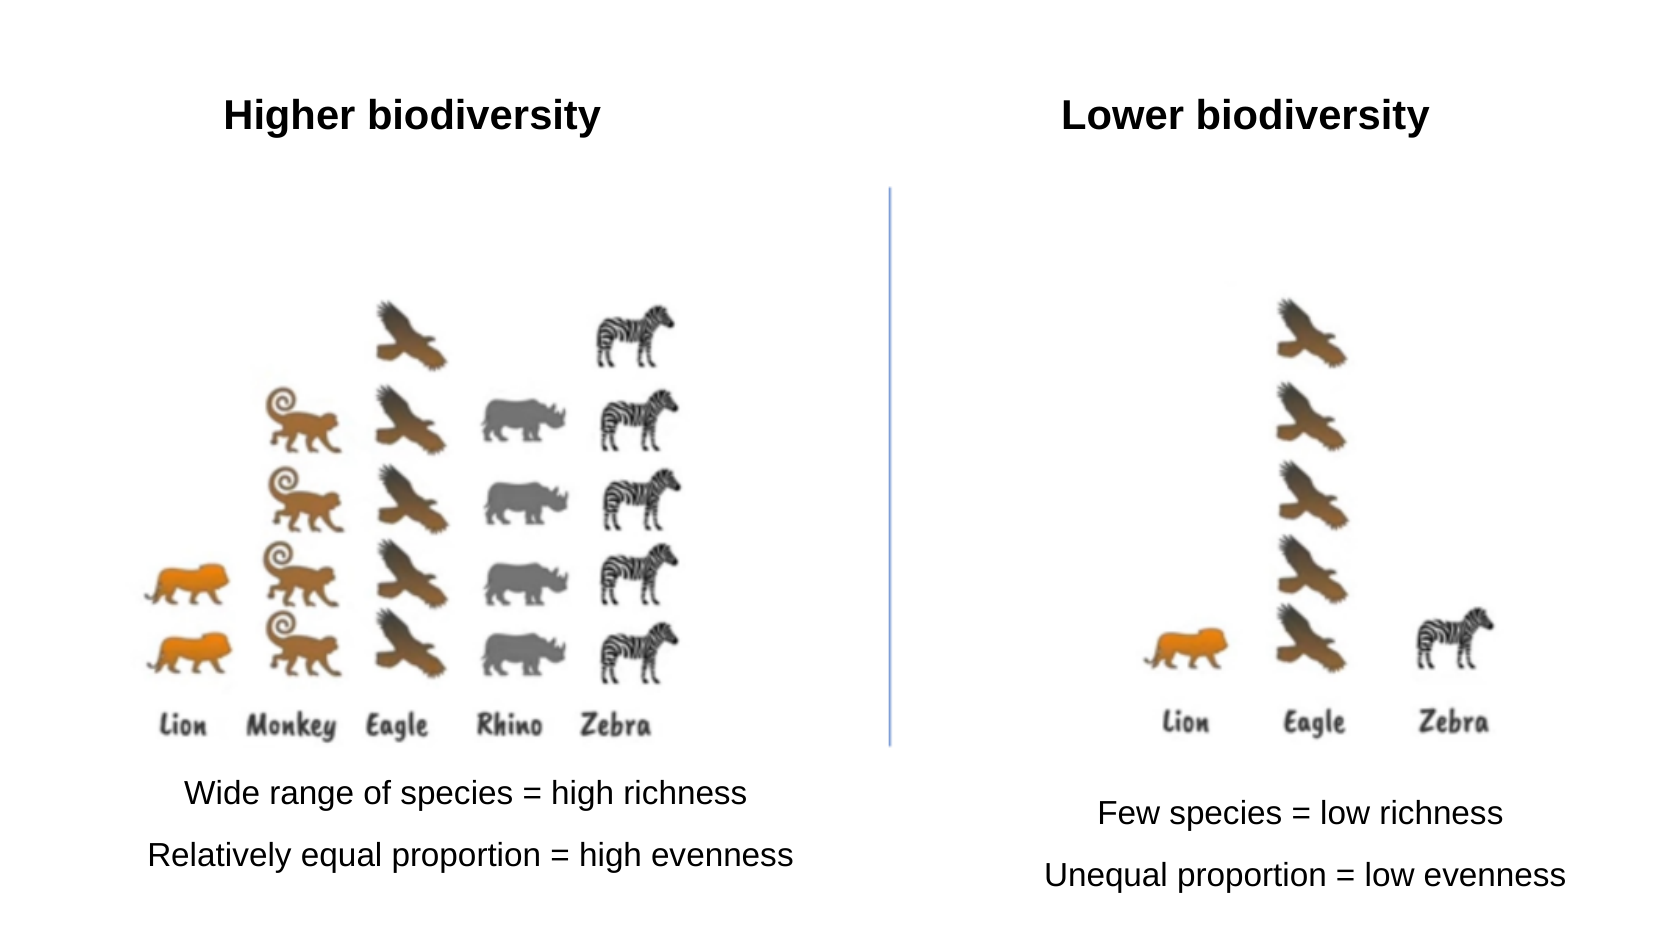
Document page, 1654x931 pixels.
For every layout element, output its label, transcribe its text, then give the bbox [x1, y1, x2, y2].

text_box Wide range of species = high richness Relatively equal proportion = high evenness [75, 767, 867, 881]
picture [103, 160, 1547, 768]
title Higher biodiversity Lower biodiversity [82, 37, 1571, 193]
text_box Few species = low richness Unequal proportion = low evenness [998, 787, 1613, 902]
